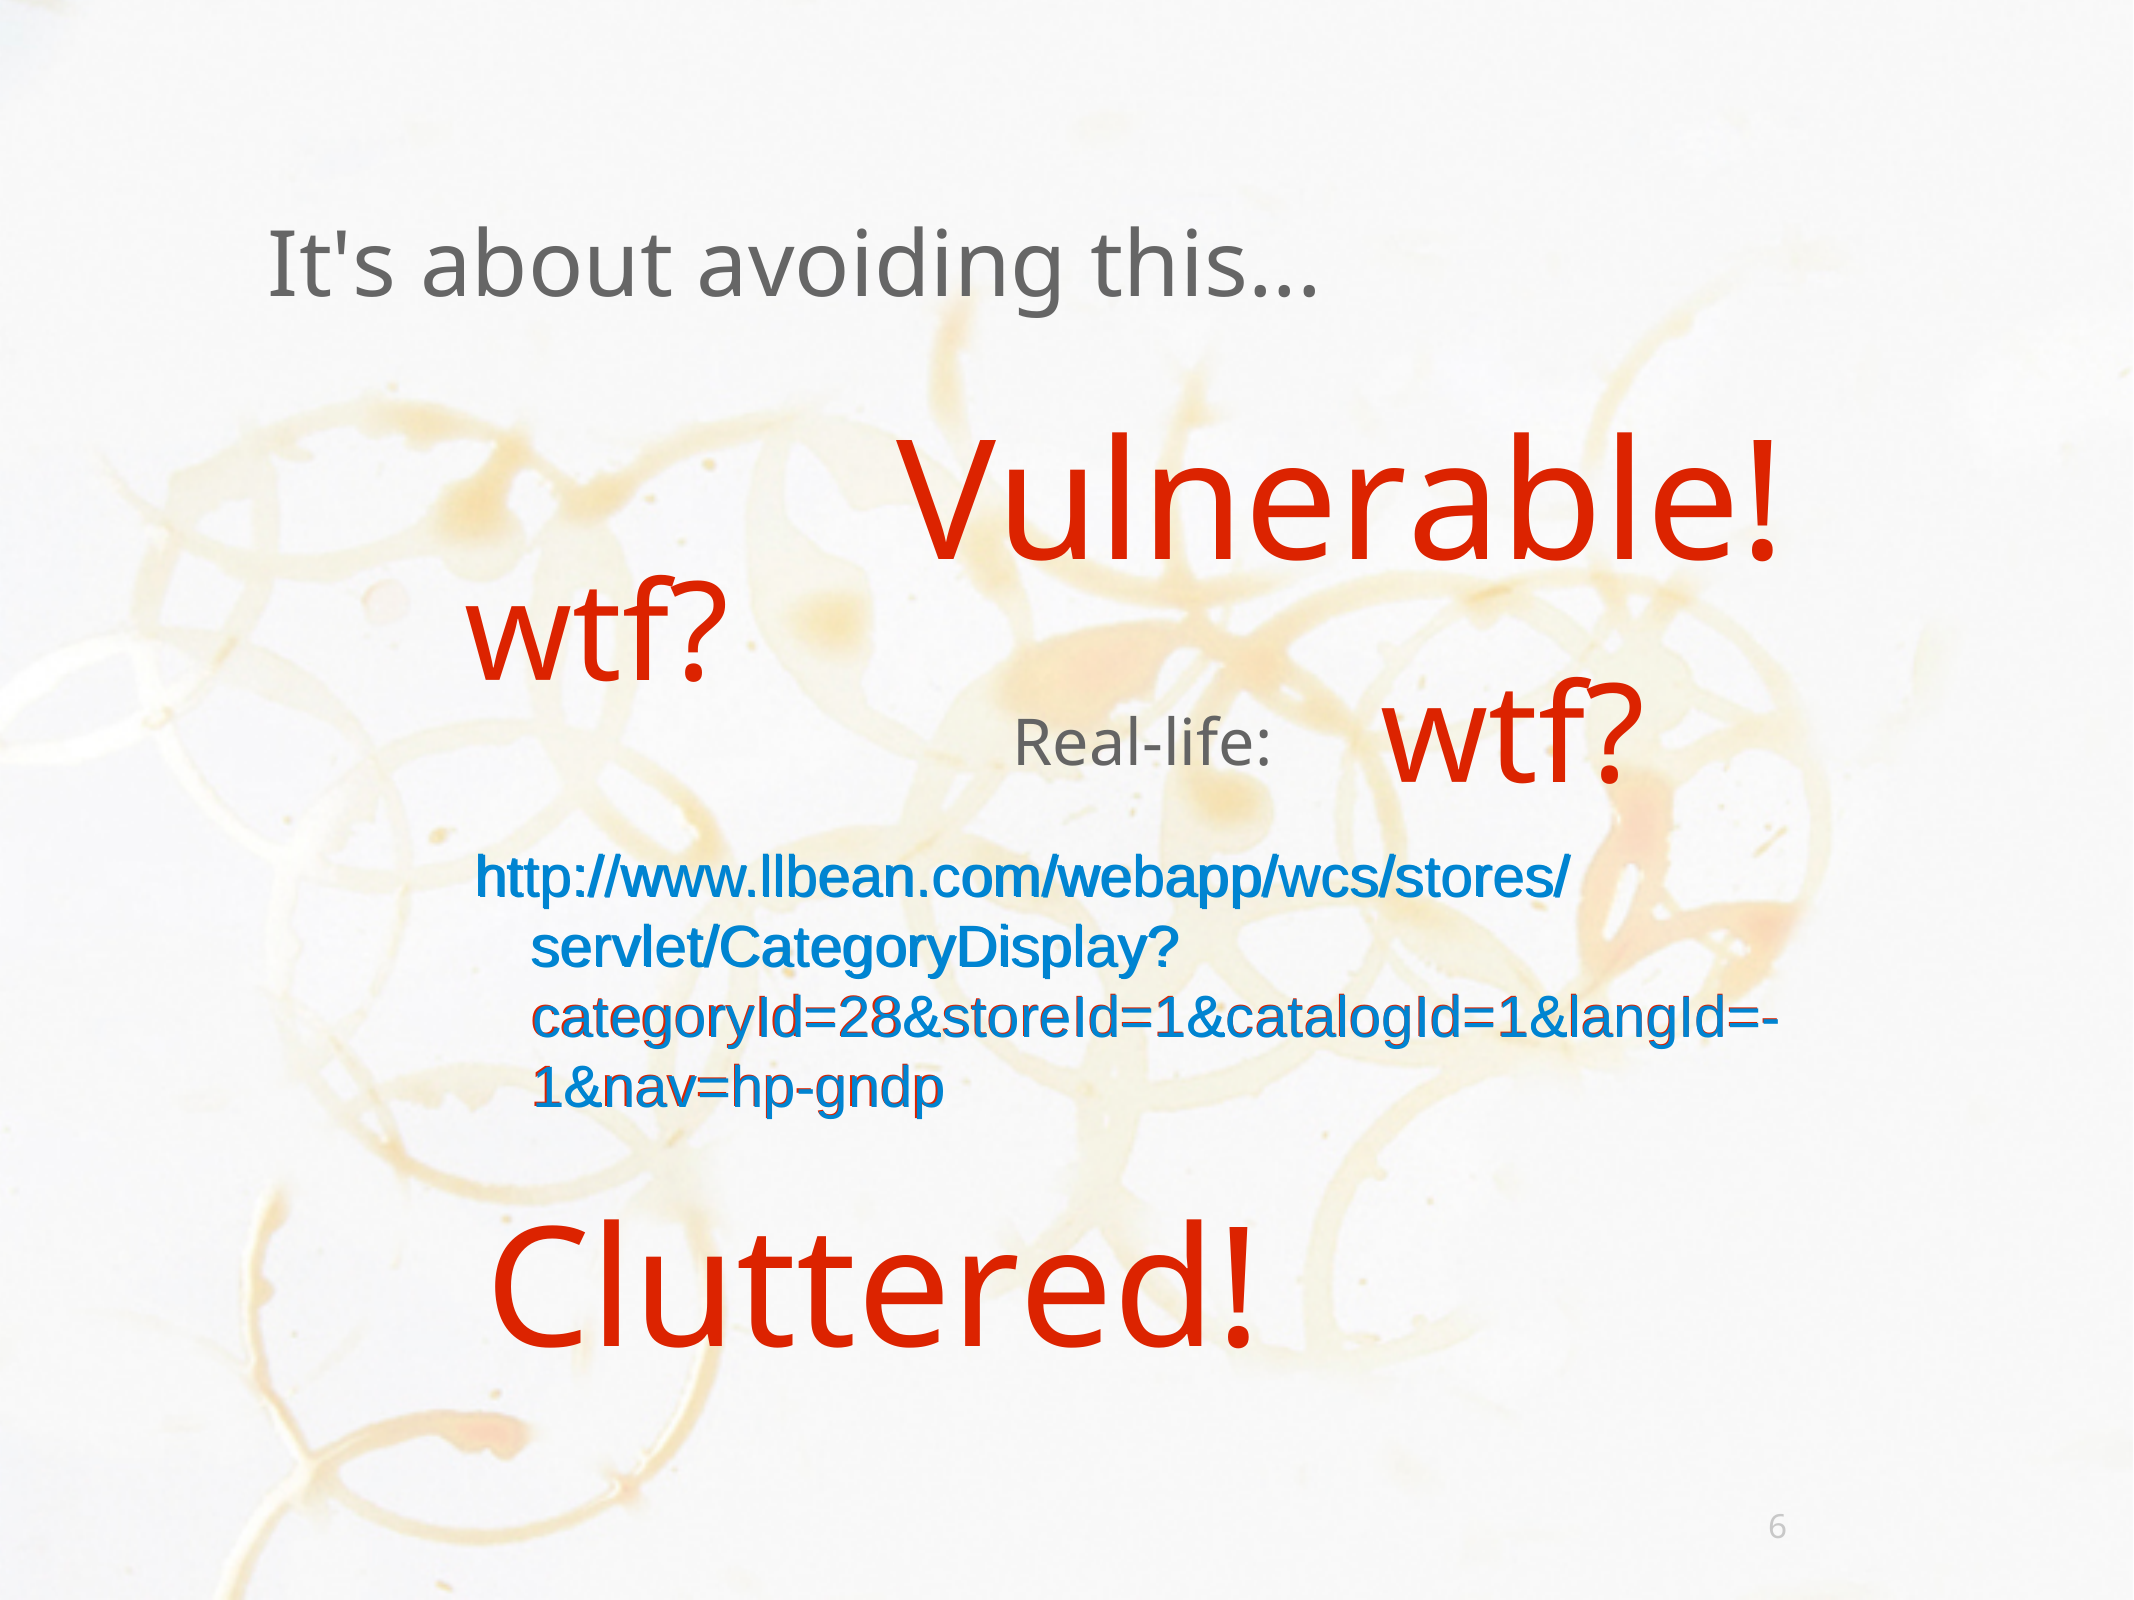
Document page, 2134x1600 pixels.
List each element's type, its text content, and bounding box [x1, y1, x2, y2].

text_box It's about avoiding this... [253, 197, 1105, 323]
text_box Cluttered! [470, 1172, 1292, 1388]
text_box Real-life: [816, 692, 1366, 788]
text_box Vulnerable! [881, 385, 1817, 601]
text_box http://www.llbean.com/webapp/wcs/stores/servlet/CategoryDisplay?categoryId=28&storeId=1&catalogId=1&langId=-1&nav=hp-gndp [467, 830, 1818, 1201]
picture [0, 0, 2134, 1600]
text_box wtf? [1366, 637, 1663, 818]
text_box wtf? [450, 535, 747, 715]
